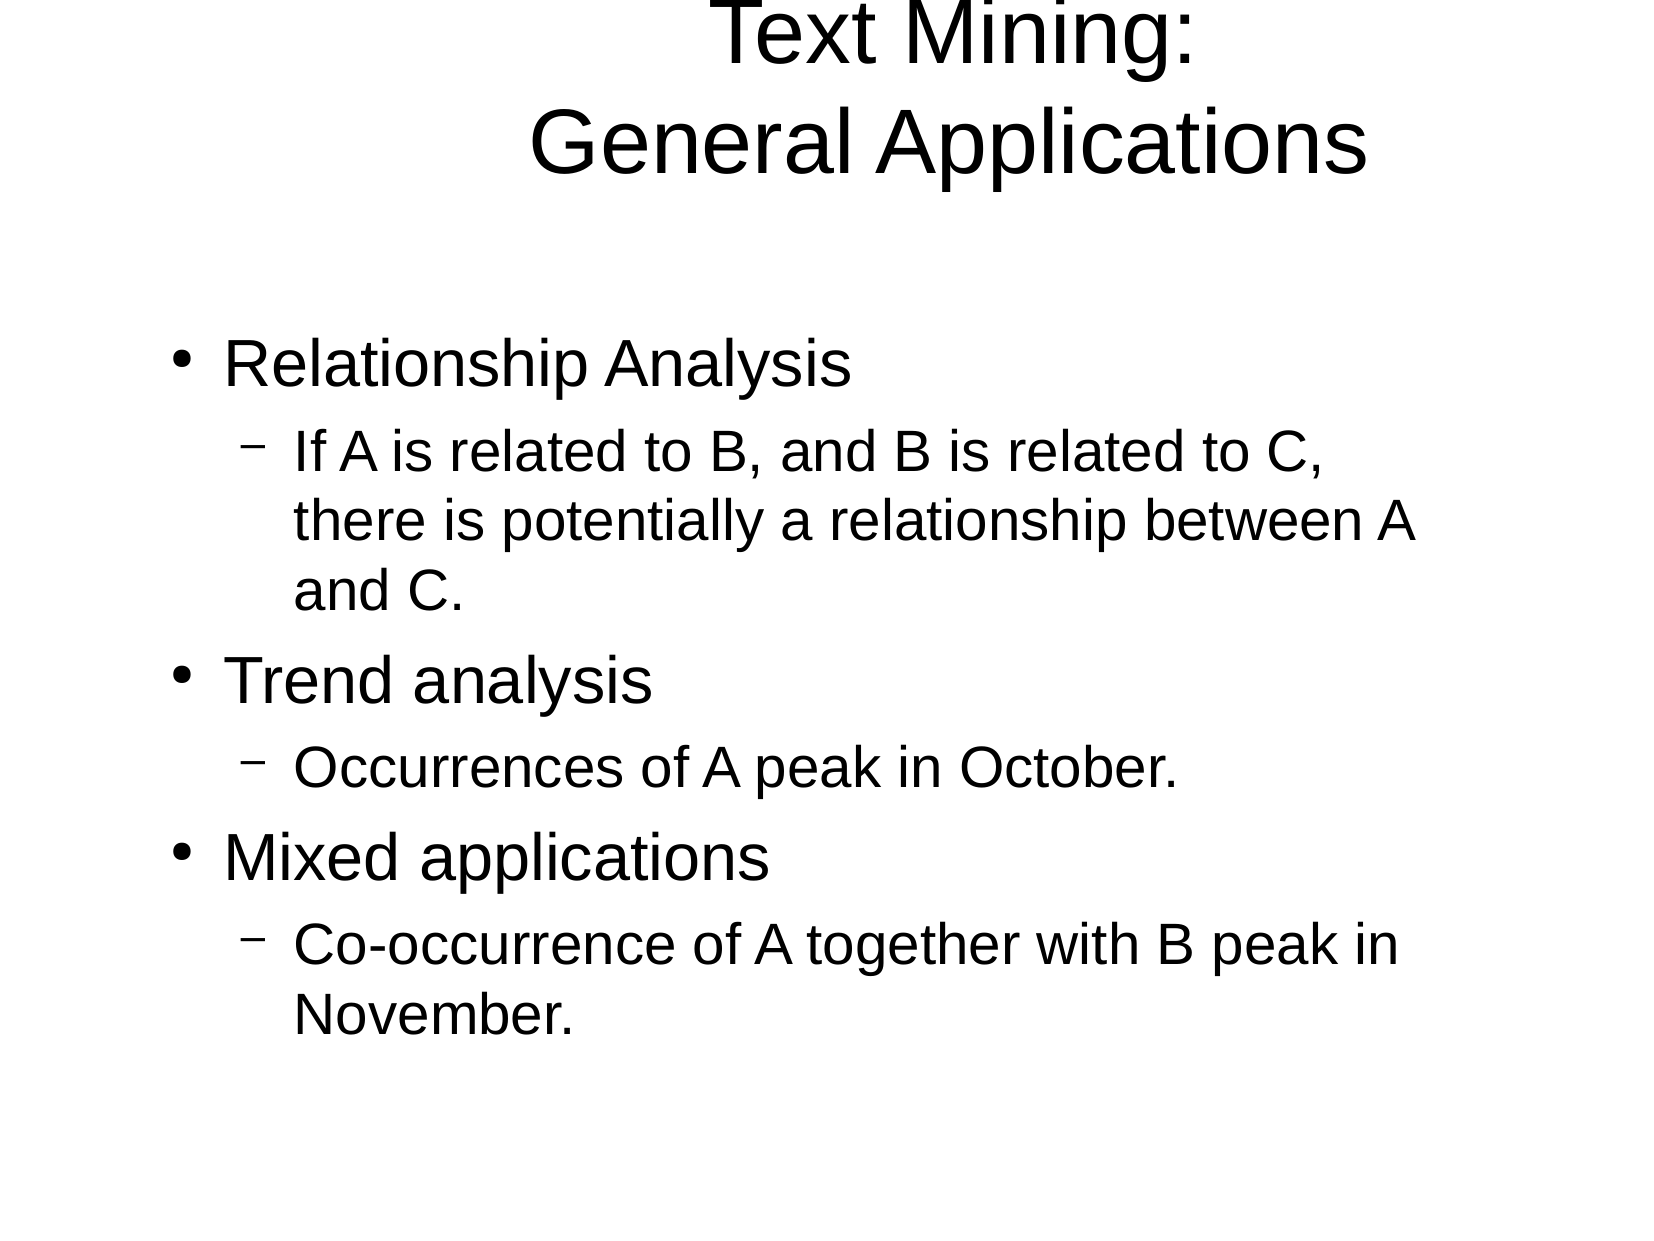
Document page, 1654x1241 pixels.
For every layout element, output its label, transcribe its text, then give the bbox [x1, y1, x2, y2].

list Relationship Analysis If A is related to B, and B is related to C, there is potentially a relationship between A and C. Trend analysis Occurrences of A peak in October. Mixed applications Co-occurrence of A together with B peak in November. [137, 312, 1463, 1126]
title Text Mining: General Applications [299, 0, 1600, 200]
